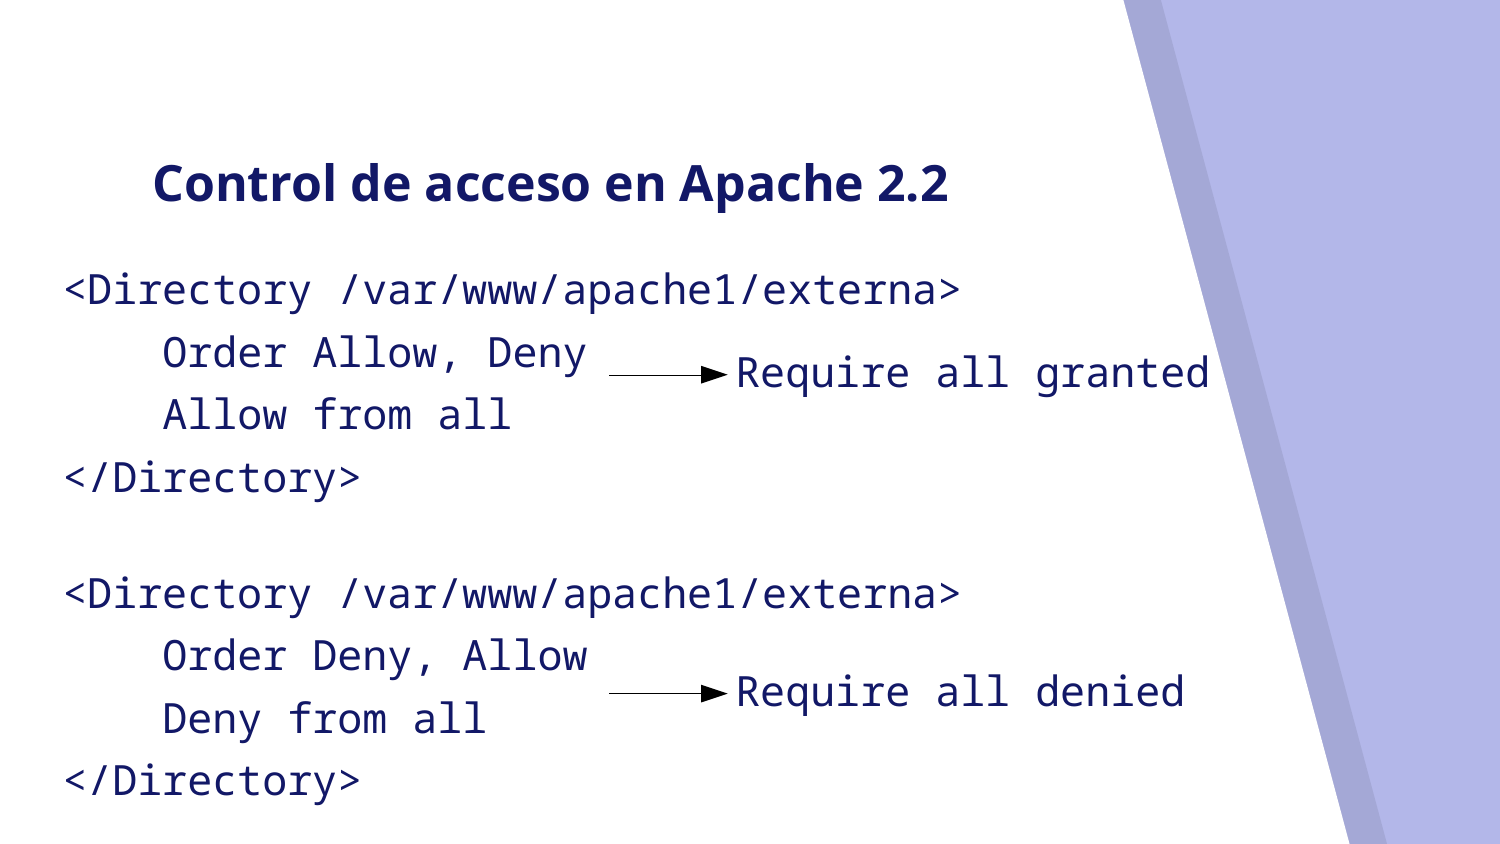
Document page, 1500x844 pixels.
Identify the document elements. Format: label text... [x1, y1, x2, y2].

list Require all granted [720, 330, 1500, 449]
list <Directory /var/www/apache1/externa> Order Allow, Deny Allow from all </Directory> [47, 248, 1381, 497]
title Control de acceso en Apache 2.2 [137, 146, 1276, 227]
list Require all denied [720, 649, 1500, 768]
list <Directory /var/www/apache1/externa> Order Deny, Allow Deny from all </Directory> [47, 551, 1381, 800]
